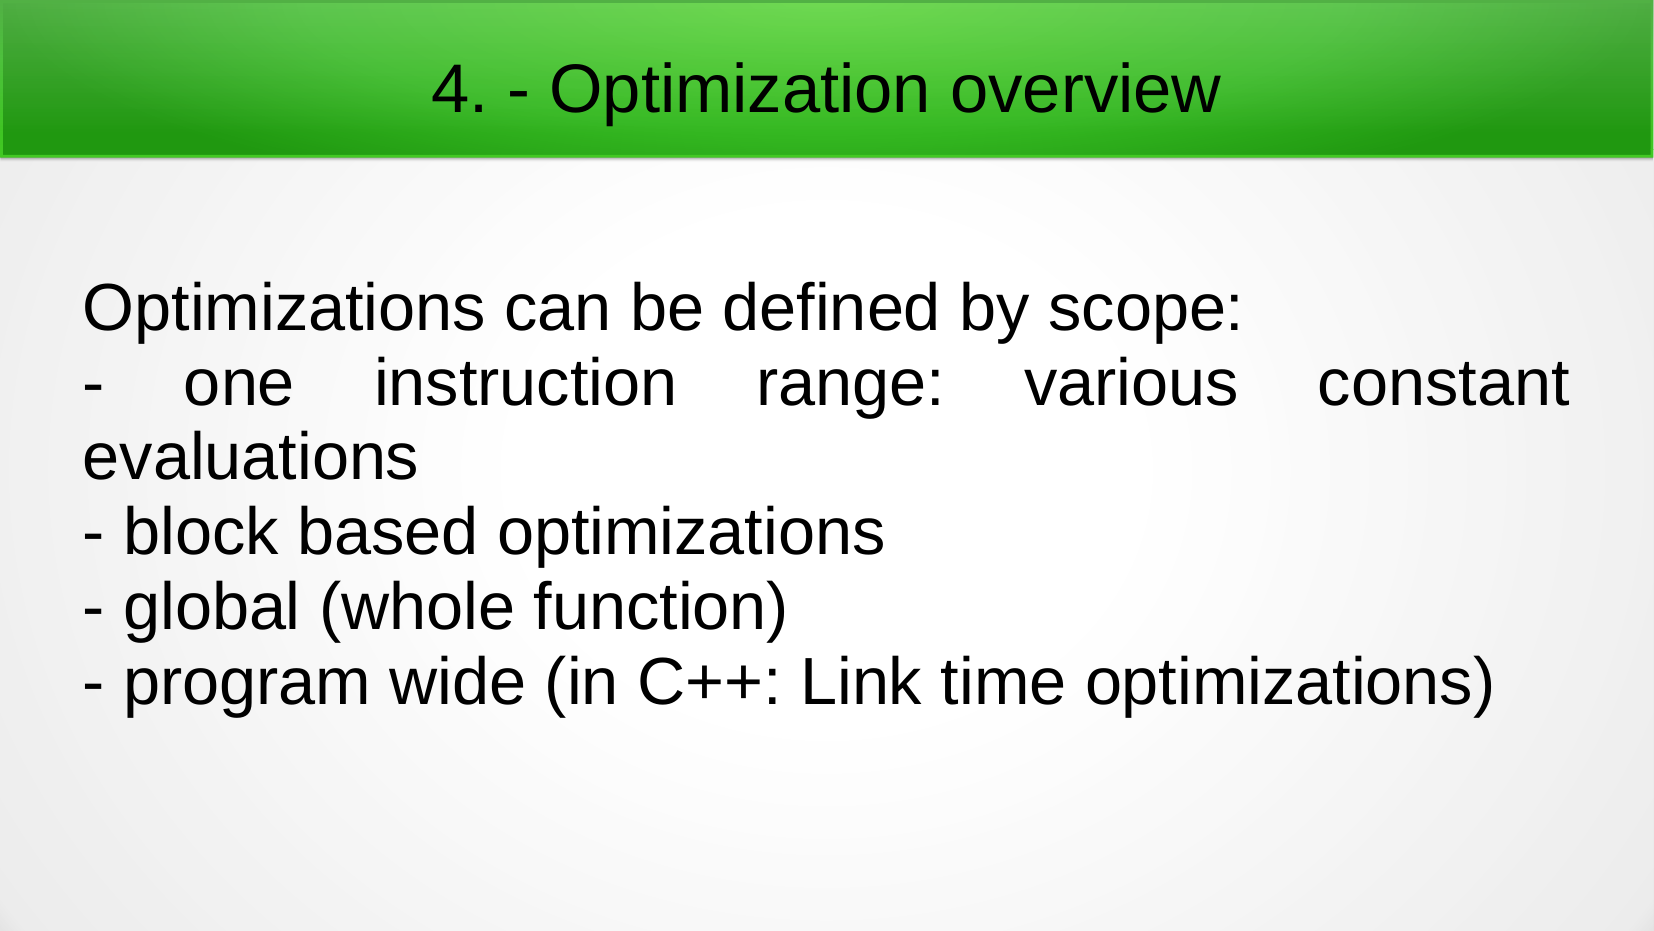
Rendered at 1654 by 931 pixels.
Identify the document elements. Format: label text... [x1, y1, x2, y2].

subtitle Optimizations can be defined by scope: - one instruction range: various constant evaluations - block based optimizations - global (whole function) - program wide (in C++: Link time optimizations) [82, 224, 1571, 764]
title 4. - Optimization overview [82, 35, 1571, 142]
